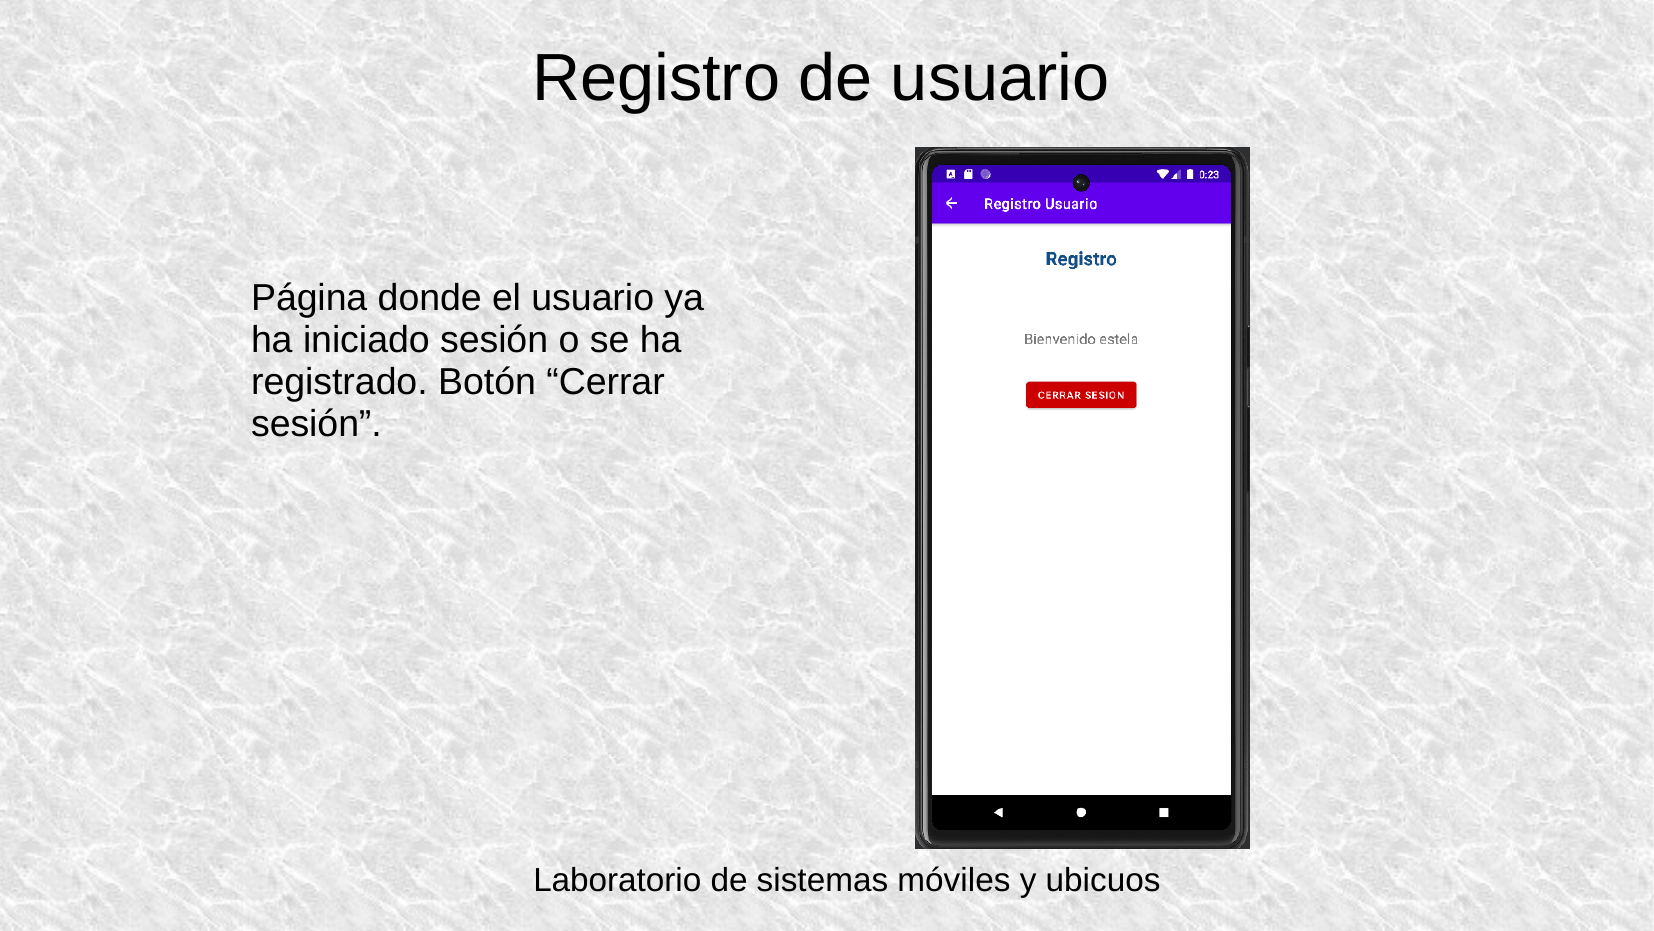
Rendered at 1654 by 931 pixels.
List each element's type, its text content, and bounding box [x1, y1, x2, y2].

text_box Página donde el usuario ya ha iniciado sesión o se ha registrado. Botón “Cerrar sesión”. [236, 269, 739, 495]
text_box Laboratorio de sistemas móviles y ubicuos [59, 854, 1565, 931]
title Registro de usuario [76, 0, 1565, 156]
picture [0, 0, 1654, 931]
